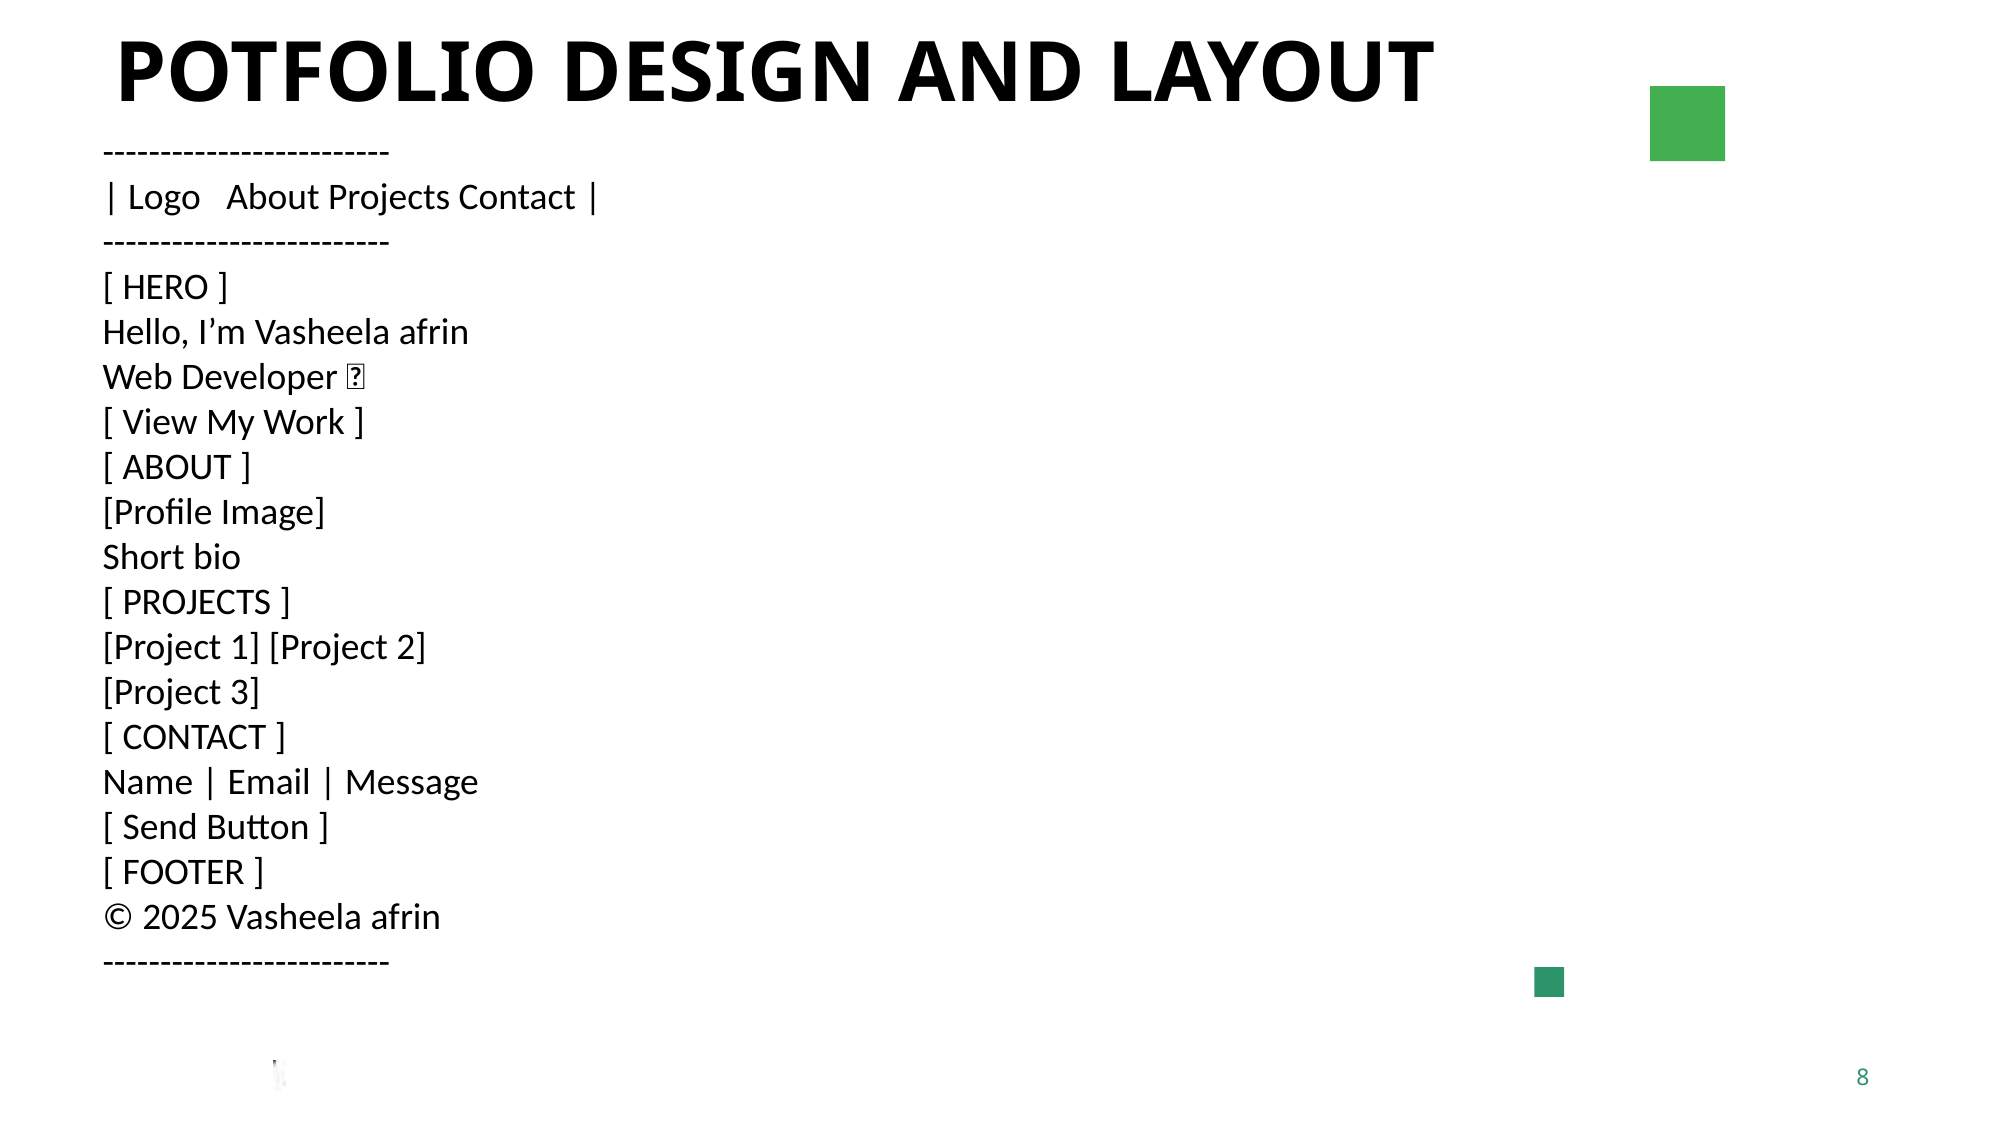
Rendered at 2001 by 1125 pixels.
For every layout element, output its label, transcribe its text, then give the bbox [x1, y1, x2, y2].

picture [273, 1060, 286, 1091]
text_box 8 [1849, 1061, 1888, 1094]
text_box ------------------------- | Logo About Projects Contact | ------------------------- [ HERO ] Hello, I’m Vasheela afrin Web Developer 🚀 [ View My Work ] [ ABOUT ] [Profile Image] Short bio [ PROJECTS ] [Project 1] [Project 2] [Project 3] [ CONTACT ] Name | Email | Message [ Send Button ] [ FOOTER ] © 2025 Vasheela afrin ------------------------- [87, 119, 1633, 997]
text_box [1650, 86, 1726, 162]
text_box POTFOLIO DESIGN AND LAYOUT [112, 15, 1556, 119]
